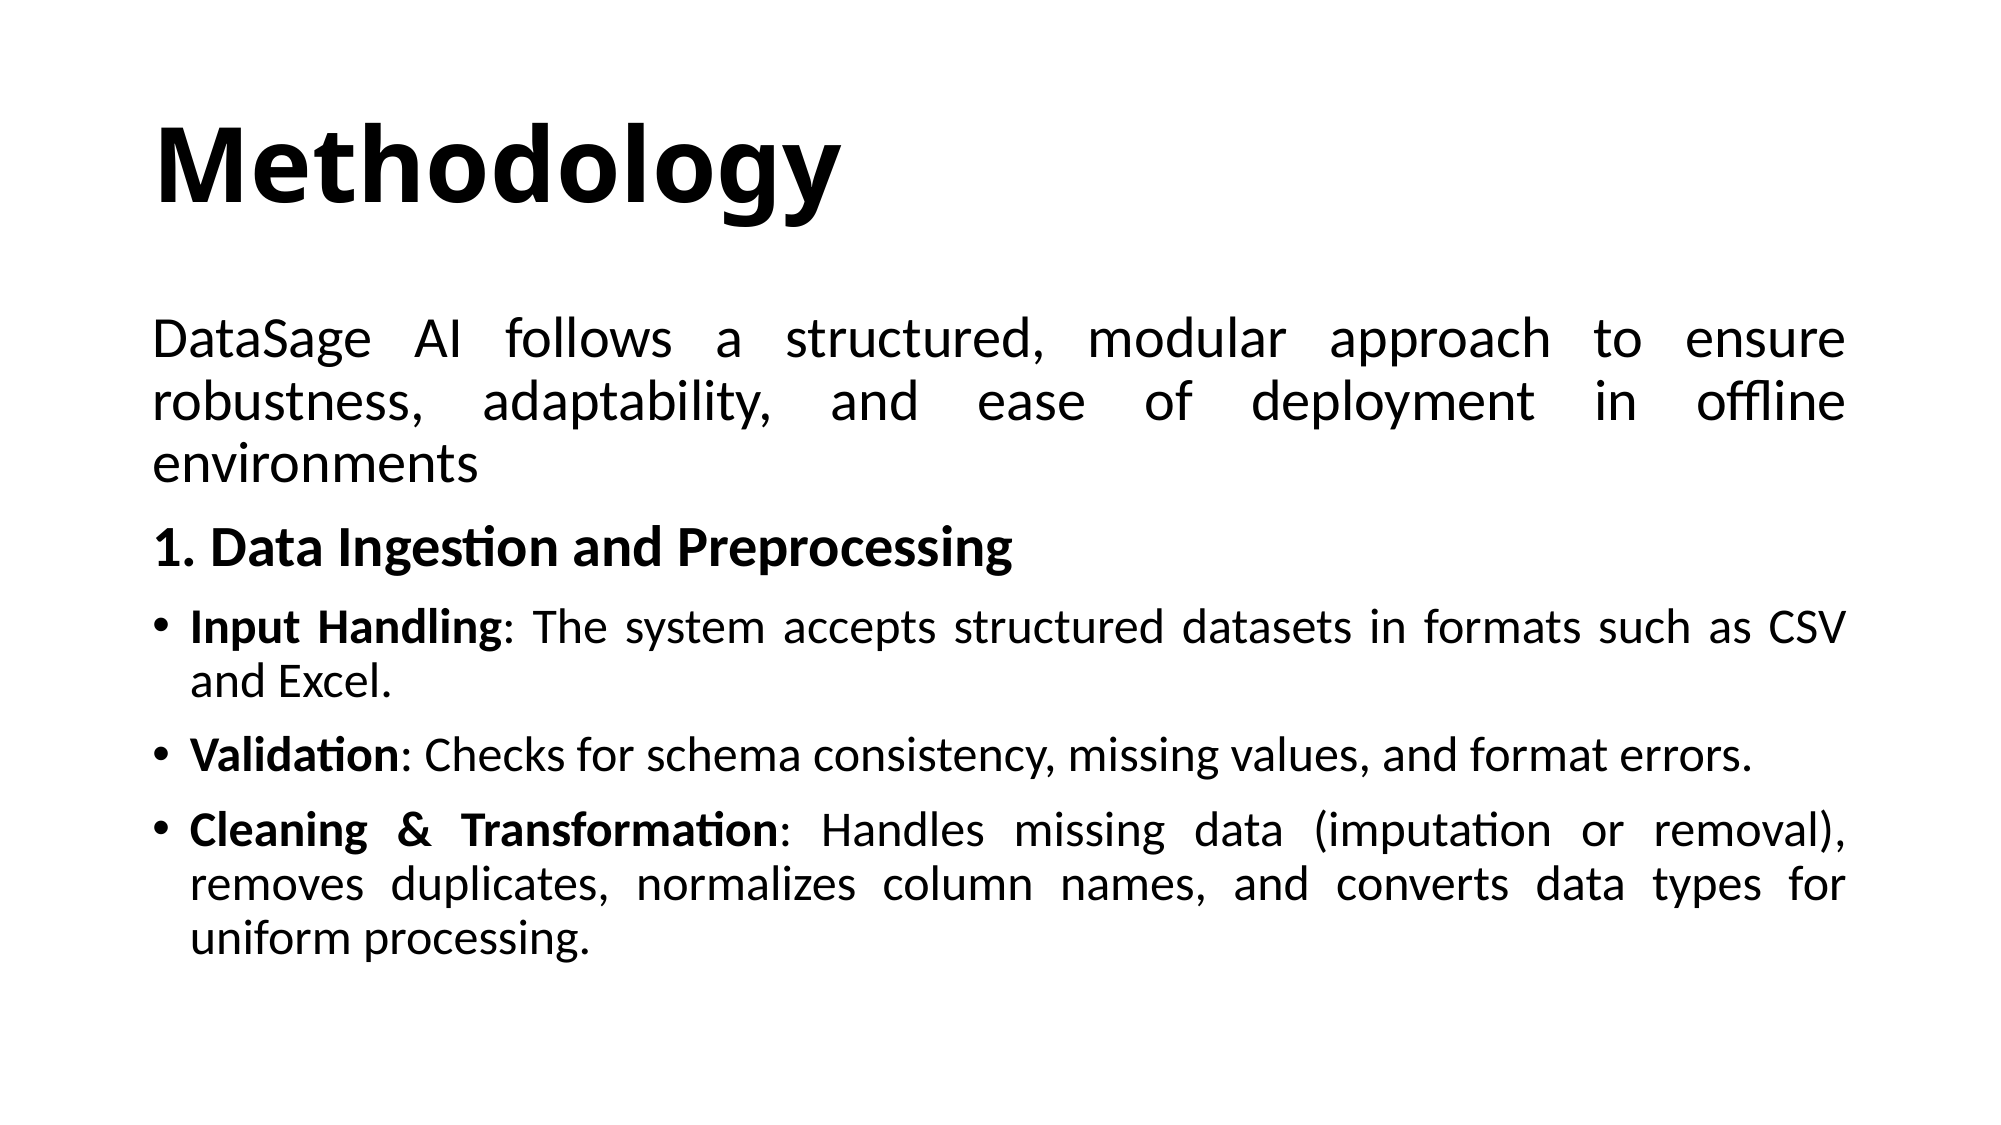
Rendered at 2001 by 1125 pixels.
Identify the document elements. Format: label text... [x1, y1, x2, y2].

title Methodology [137, 59, 1863, 278]
list DataSage AI follows a structured, modular approach to ensure robustness, adaptability, and ease of deployment in offline environments 1. Data Ingestion and Preprocessing Input Handling: The system accepts structured datasets in formats such as CSV and Excel. Validation: Checks for schema consistency, missing values, and format errors. Cleaning & Transformation: Handles missing data (imputation or removal), removes duplicates, normalizes column names, and converts data types for uniform processing. [137, 299, 1863, 1014]
